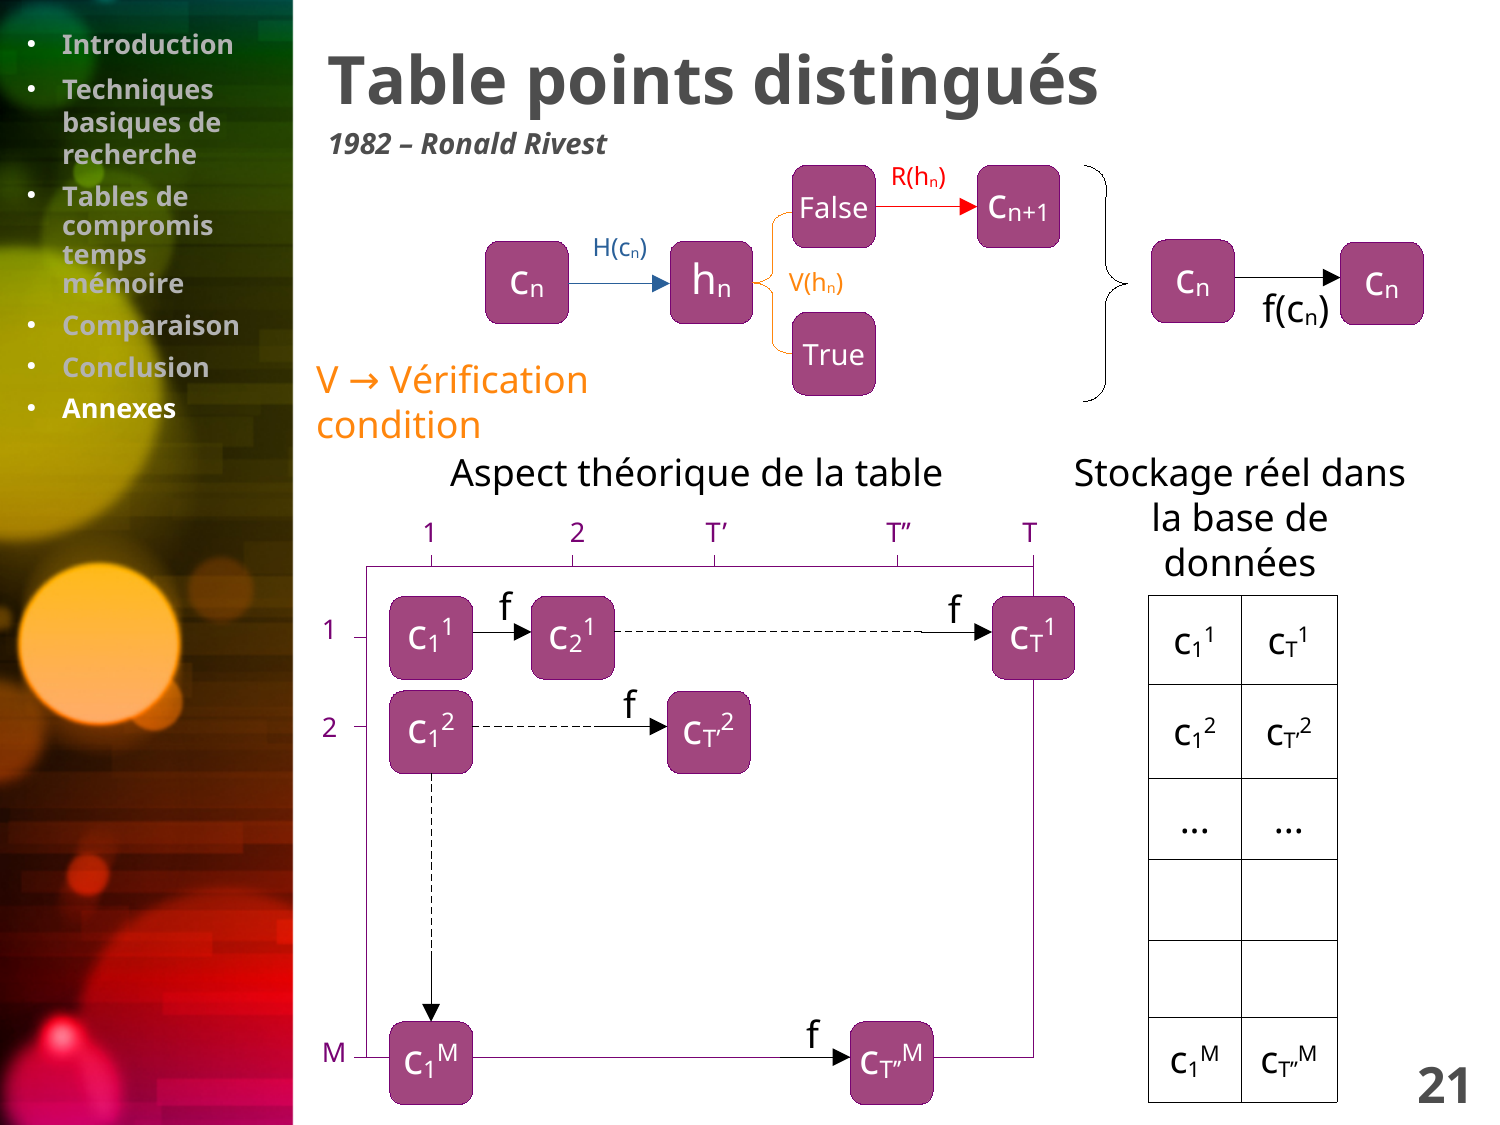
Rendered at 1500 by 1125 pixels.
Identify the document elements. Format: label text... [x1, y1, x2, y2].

table_cell [1149, 860, 1241, 940]
text_box hn [670, 241, 753, 324]
table_header c11 [1149, 596, 1241, 684]
table_cell ... [1149, 779, 1241, 859]
table_cell [1149, 941, 1241, 1017]
table_cell ... [1242, 779, 1337, 859]
text_box cT1 [992, 596, 1075, 680]
text_box True [792, 312, 876, 396]
title Table points distingués [312, 19, 1471, 138]
text_box False [792, 165, 876, 248]
text_box cn [1151, 239, 1235, 323]
text_box f [484, 575, 556, 635]
text_box c1M [389, 1021, 473, 1105]
text_box Stockage réel dans la base de données [1057, 441, 1424, 583]
text_box f [933, 578, 969, 639]
text_box H(cn) [567, 223, 672, 269]
text_box V → Vérification condition [301, 348, 774, 414]
table_cell c12 [1149, 685, 1241, 778]
text_box V(hn) [762, 259, 870, 307]
text_box 1 2 M [307, 605, 355, 1075]
text_box cn [485, 241, 569, 324]
table_header cT1 [1242, 596, 1337, 684]
table_cell c1M [1149, 1018, 1241, 1102]
text_box cT’2 [667, 691, 751, 774]
text_box f [608, 673, 644, 734]
text_box c11 [389, 596, 473, 680]
text_box cn+1 [977, 165, 1060, 248]
table_cell [1242, 941, 1337, 1017]
table_cell cT’2 [1242, 685, 1337, 778]
table_cell [1242, 860, 1337, 940]
text_box 1 2 T ’ T’’ T [407, 507, 1057, 556]
text_box cn [1340, 242, 1424, 325]
text_box c21 [531, 596, 615, 680]
picture [0, 0, 1500, 1125]
text_box 1982 – Ronald Rivest [312, 117, 709, 168]
text_box Introduction Techniques basiques de recherche Tables de compromis temps mémoire Comparaison Conclusion Annexes [11, 23, 284, 449]
table_cell cT’’M [1242, 1018, 1337, 1102]
text_box f [791, 1003, 827, 1064]
text_box Aspect théorique de la table [324, 441, 1069, 502]
text_box f(cn) [1234, 277, 1358, 338]
text_box c12 [389, 690, 473, 774]
text_box <numéro> [1417, 1054, 1500, 1109]
text_box R(hn) [873, 152, 964, 198]
text_box cT’’M [850, 1021, 934, 1105]
